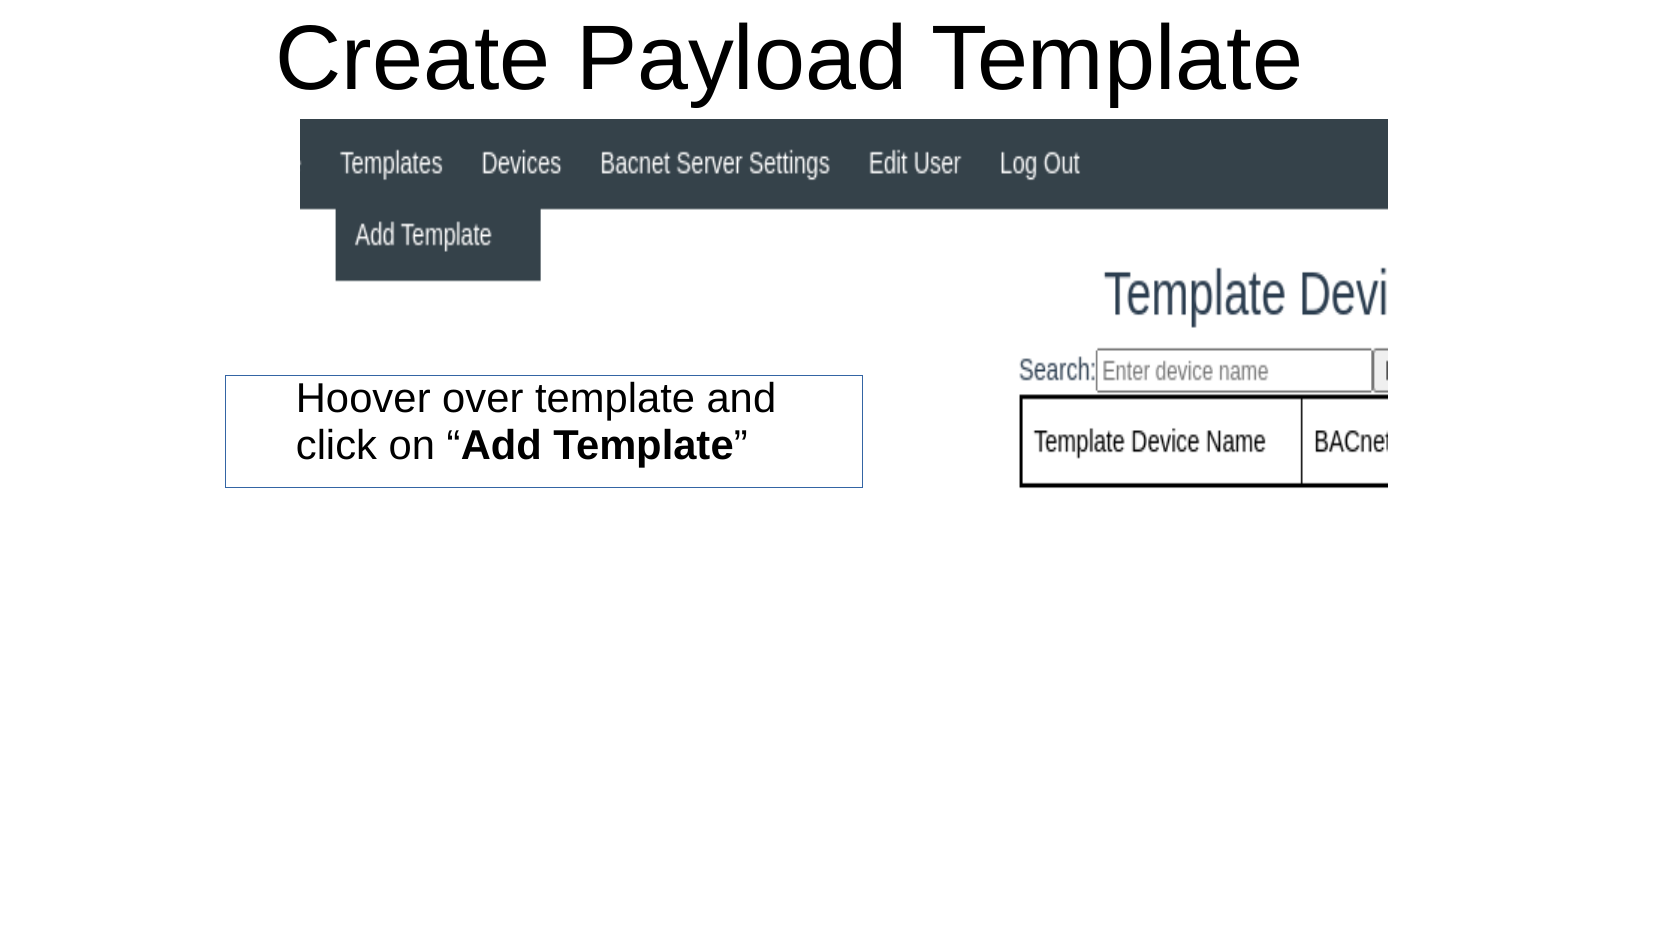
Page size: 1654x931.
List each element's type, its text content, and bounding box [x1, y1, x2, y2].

picture [300, 119, 1388, 931]
list Hoover over template and click on “Add Template” [225, 375, 863, 488]
title Create Payload Template [156, 6, 1424, 110]
